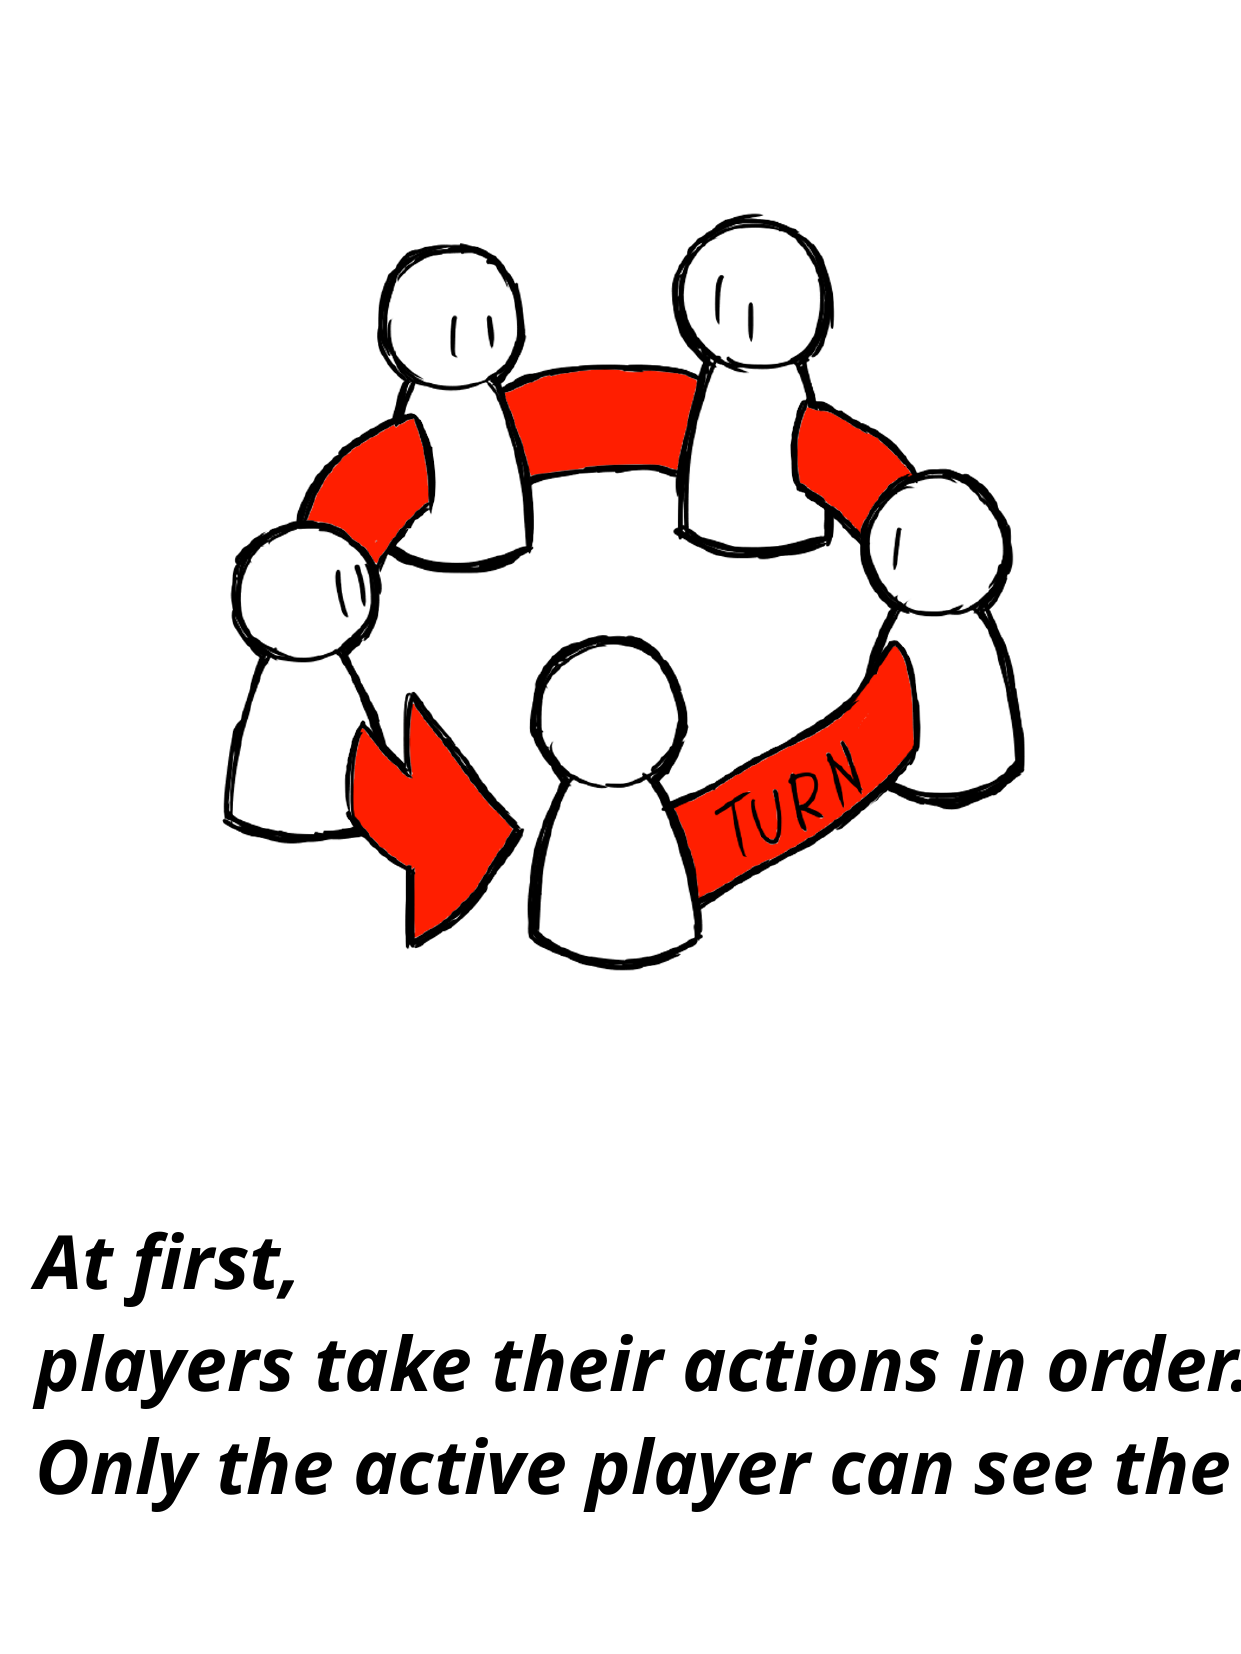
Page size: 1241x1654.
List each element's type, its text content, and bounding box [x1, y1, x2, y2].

text_box At first, players take their actions in order. Only the active player can see the display. [20, 1192, 1219, 1534]
picture [169, 119, 1070, 1021]
